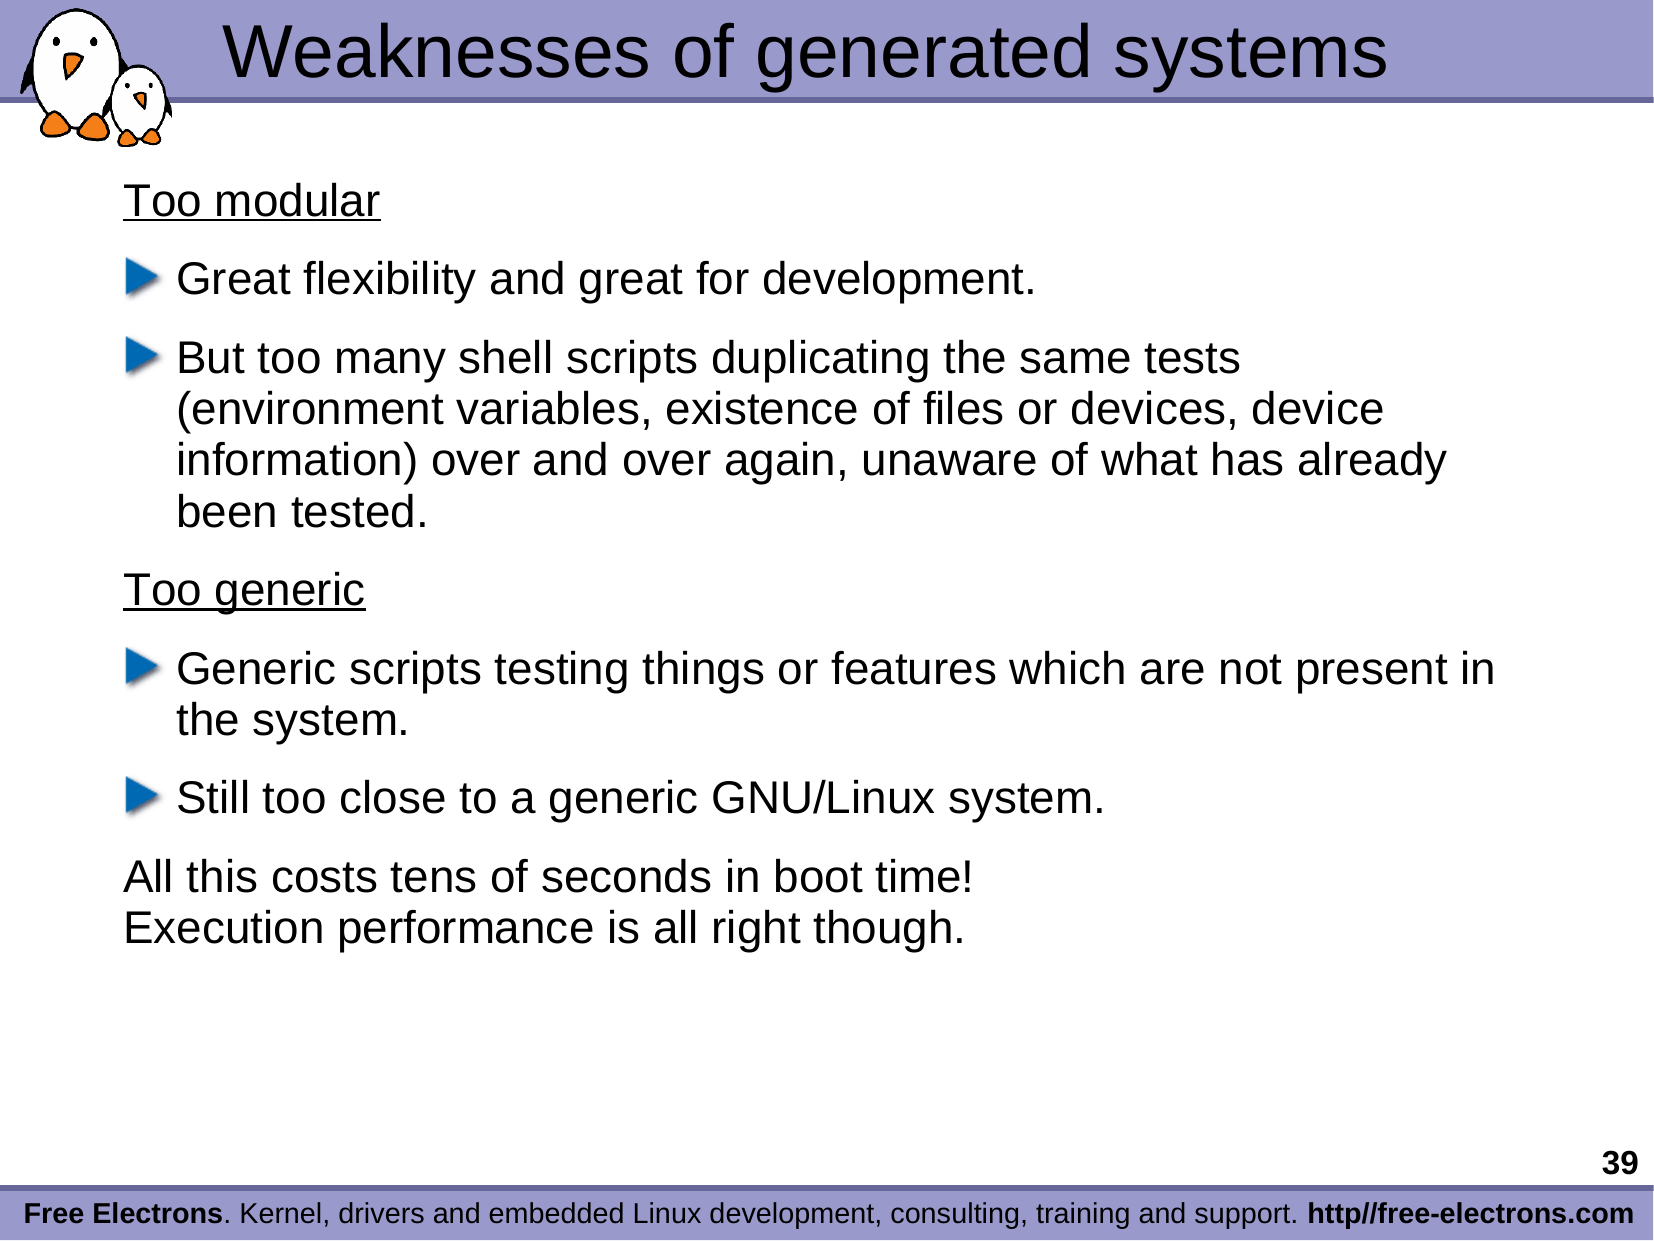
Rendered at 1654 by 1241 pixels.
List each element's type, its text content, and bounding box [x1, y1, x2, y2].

title Weaknesses of generated systems [60, 0, 1551, 104]
picture [20, 8, 172, 147]
list Too modular Great flexibility and great for development. But too many shell scripts duplicating the same tests (environment variables, existence of files or devices, device information) over and over again, unaware of what has already been tested. Too generic Generic scripts testing things or features which are not present in the system. Still too close to a generic GNU/Linux system. All this costs tens of seconds in boot time! Execution performance is all right though. [105, 174, 1518, 1025]
